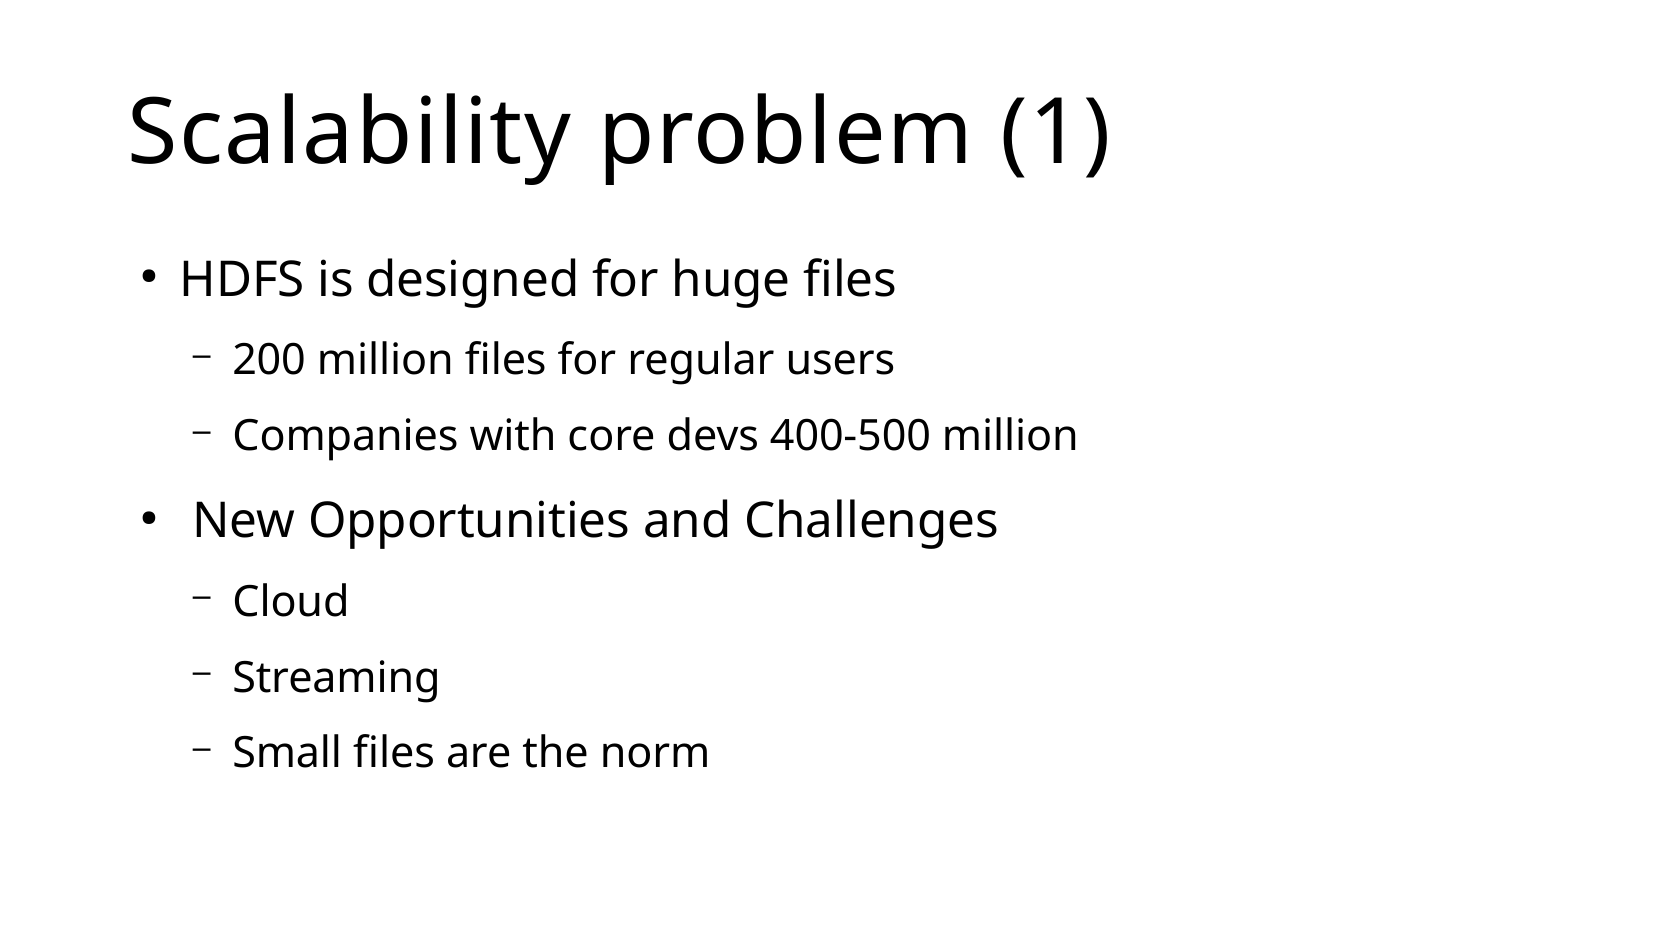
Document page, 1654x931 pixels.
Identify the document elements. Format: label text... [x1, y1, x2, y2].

title Scalability problem (1) [127, 69, 1654, 187]
list HDFS is designed for huge files 200 million files for regular users Companies with core devs 400-500 million New Opportunities and Challenges Cloud Streaming Small files are the norm [127, 244, 1527, 784]
